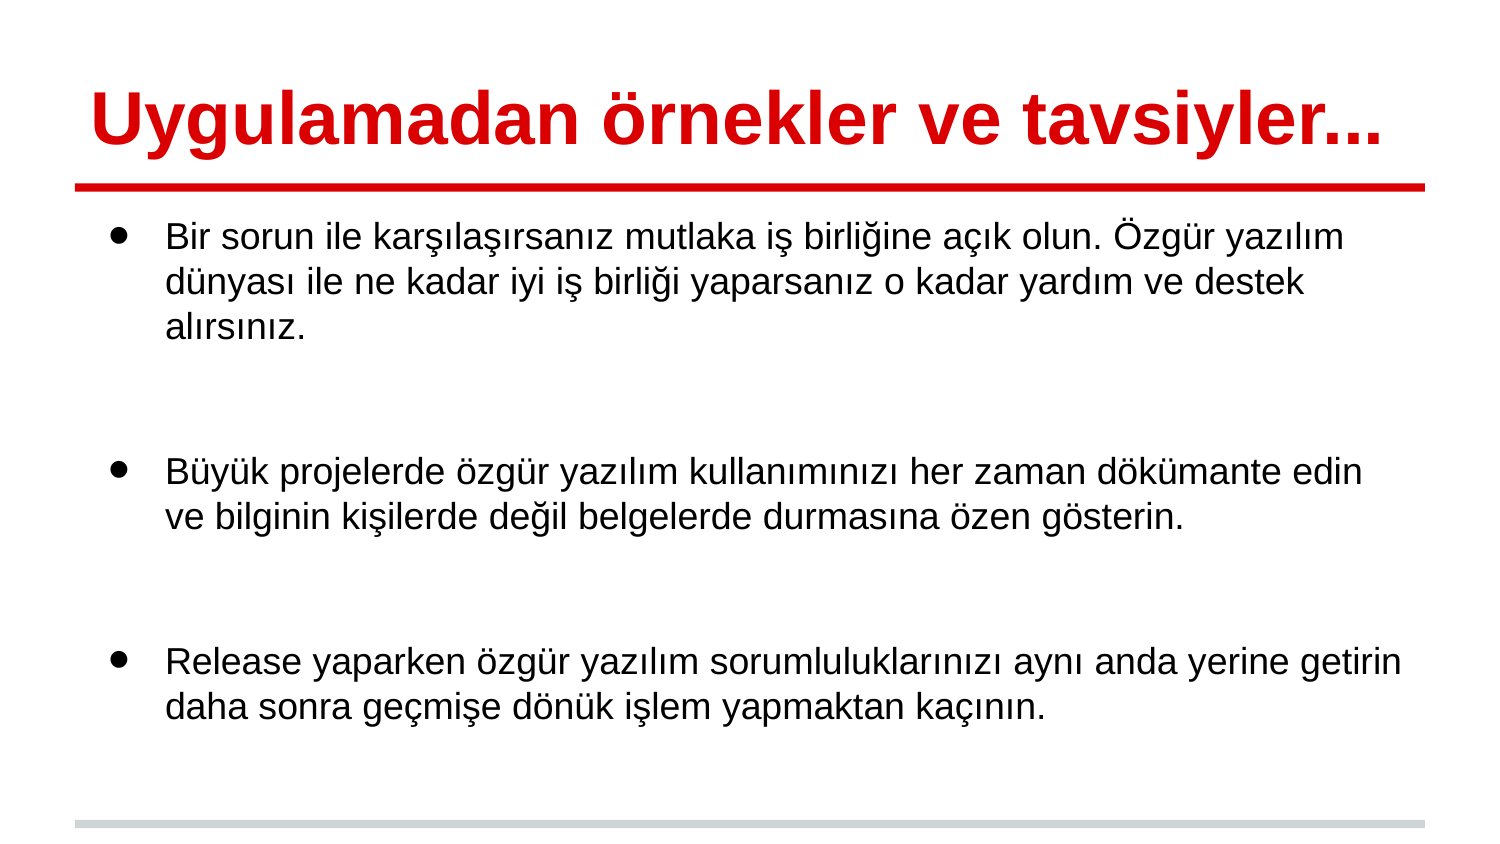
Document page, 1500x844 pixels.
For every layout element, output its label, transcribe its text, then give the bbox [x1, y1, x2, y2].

list Bir sorun ile karşılaşırsanız mutlaka iş birliğine açık olun. Özgür yazılım dünyası ile ne kadar iyi iş birliği yaparsanız o kadar yardım ve destek alırsınız. Büyük projelerde özgür yazılım kullanımınızı her zaman dökümante edin ve bilginin kişilerde değil belgelerde durmasına özen gösterin. Release yaparken özgür yazılım sorumluluklarınızı aynı anda yerine getirin daha sonra geçmişe dönük işlem yapmaktan kaçının. [75, 196, 1425, 808]
title Uygulamadan örnekler ve tavsiyler... [75, 33, 1425, 175]
